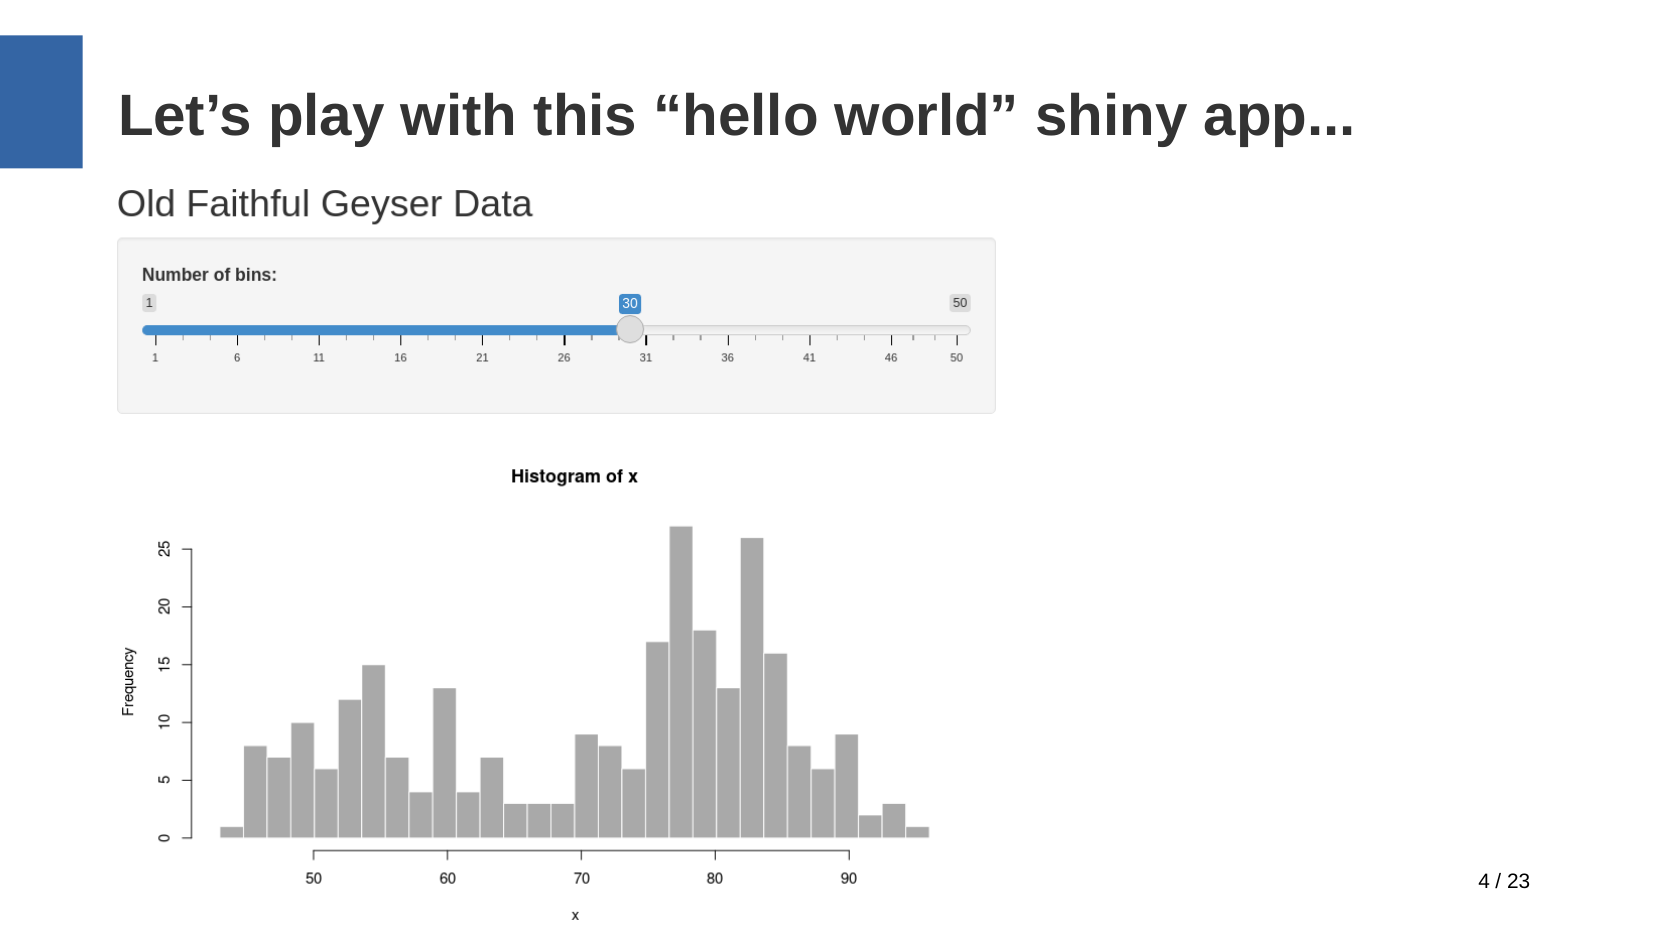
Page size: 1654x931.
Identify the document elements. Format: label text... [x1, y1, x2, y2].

title Let’s play with this “hello world” shiny app... [118, 37, 1571, 193]
picture [105, 176, 1006, 931]
